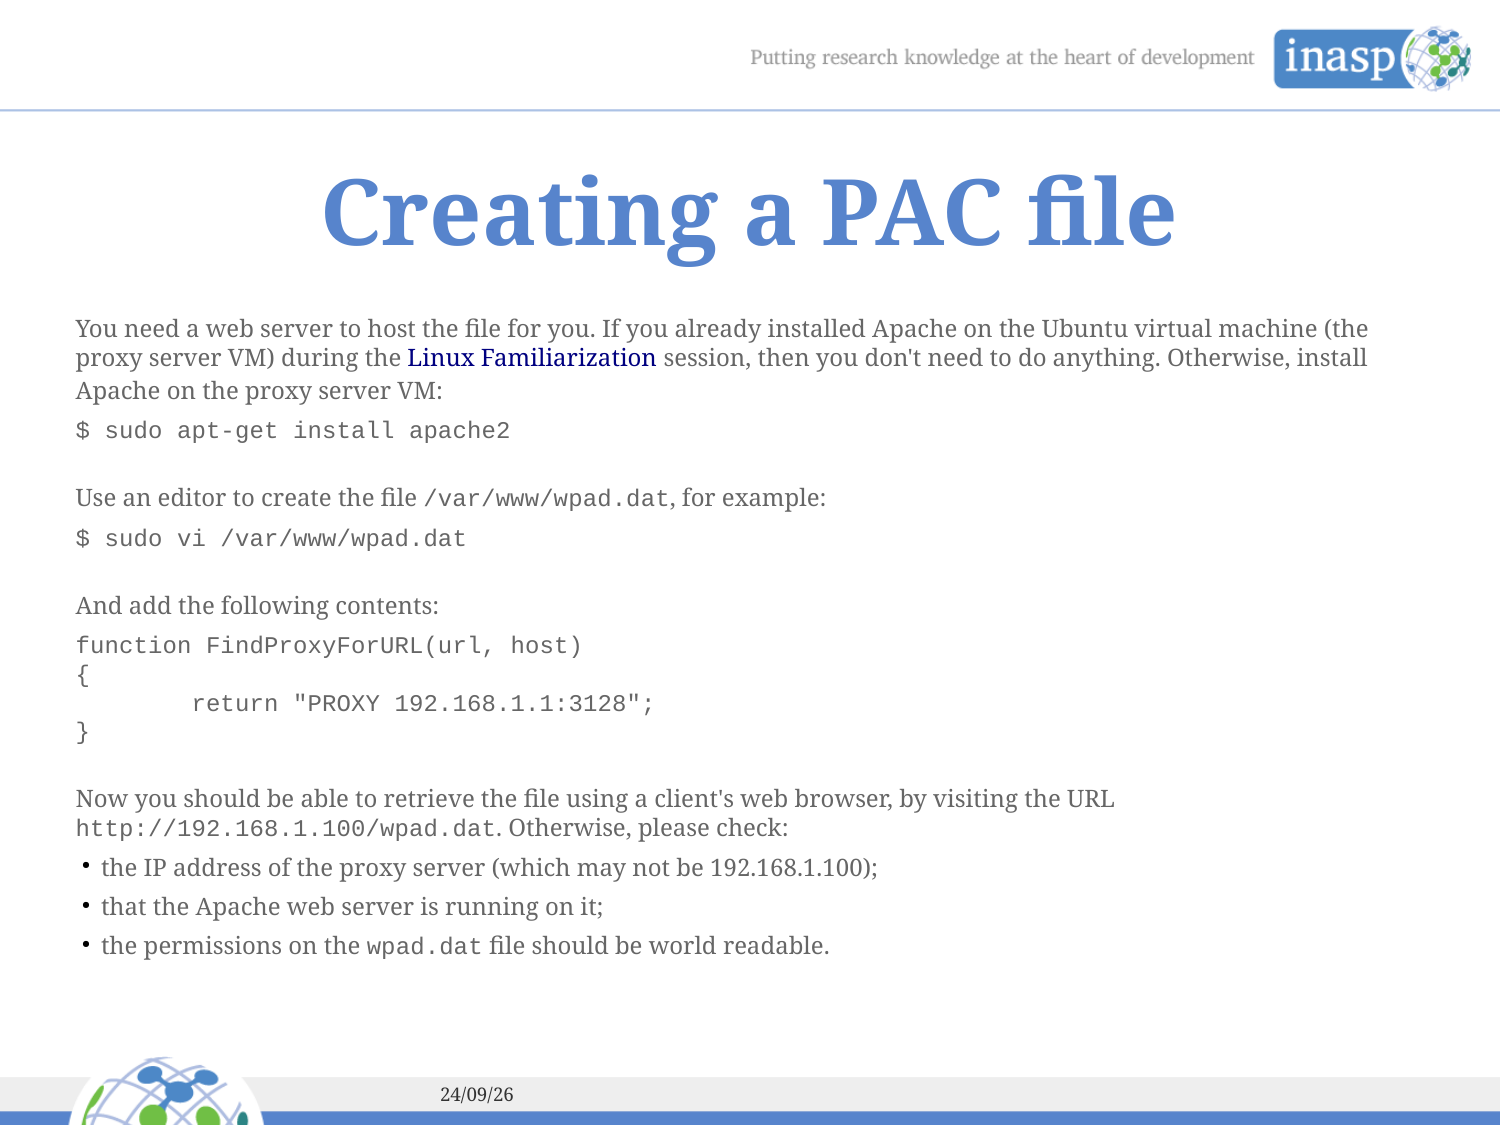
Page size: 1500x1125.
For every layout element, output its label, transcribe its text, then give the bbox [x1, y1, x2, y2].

title Creating a PAC file [75, 129, 1426, 313]
picture [0, 0, 1500, 1125]
list You need a web server to host the file for you. If you already installed Apache on the Ubuntu virtual machine (the proxy server VM) during the Linux Familiarization session, then you don't need to do anything. Otherwise, install Apache on the proxy server VM: $ sudo apt-get install apache2 Use an editor to create the file /var/www/wpad.dat, for example: $ sudo vi /var/www/wpad.dat And add the following contents: function FindProxyForURL(url, host) { return "PROXY 192.168.1.1:3128"; } Now you should be able to retrieve the file using a client's web browser, by visiting the URL http://192.168.1.100/wpad.dat. Otherwise, please check: the IP address of the proxy server (which may not be 192.168.1.100); that the Apache web server is running on it; the permissions on the wpad.dat file should be world readable. [75, 313, 1426, 967]
